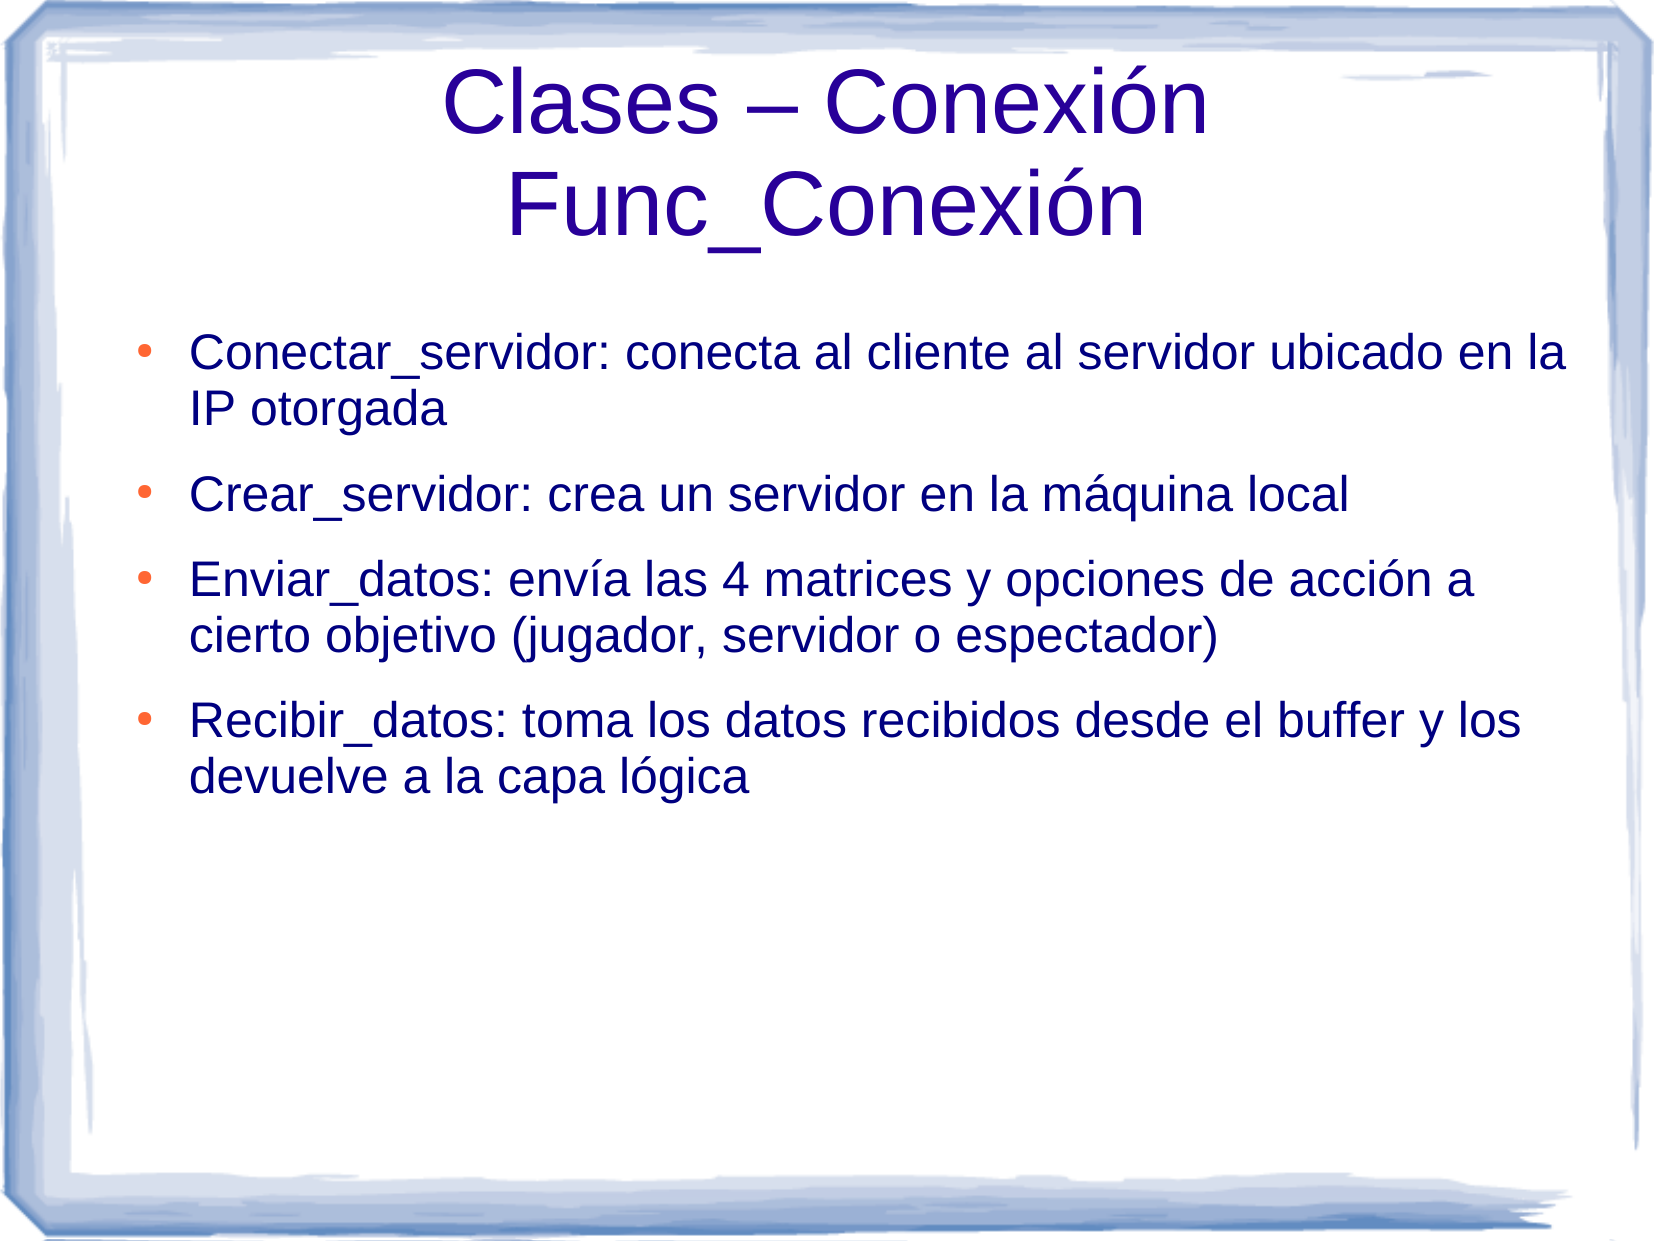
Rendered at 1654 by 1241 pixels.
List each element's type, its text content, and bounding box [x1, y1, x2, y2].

picture [0, 0, 1654, 1241]
title Clases – Conexión Func_Conexión [82, 49, 1571, 257]
list Conectar_servidor: conecta al cliente al servidor ubicado en la IP otorgada Crear_servidor: crea un servidor en la máquina local Enviar_datos: envía las 4 matrices y opciones de acción a cierto objetivo (jugador, servidor o espectador) Recibir_datos: toma los datos recibidos desde el buffer y los devuelve a la capa lógica [118, 324, 1571, 1144]
